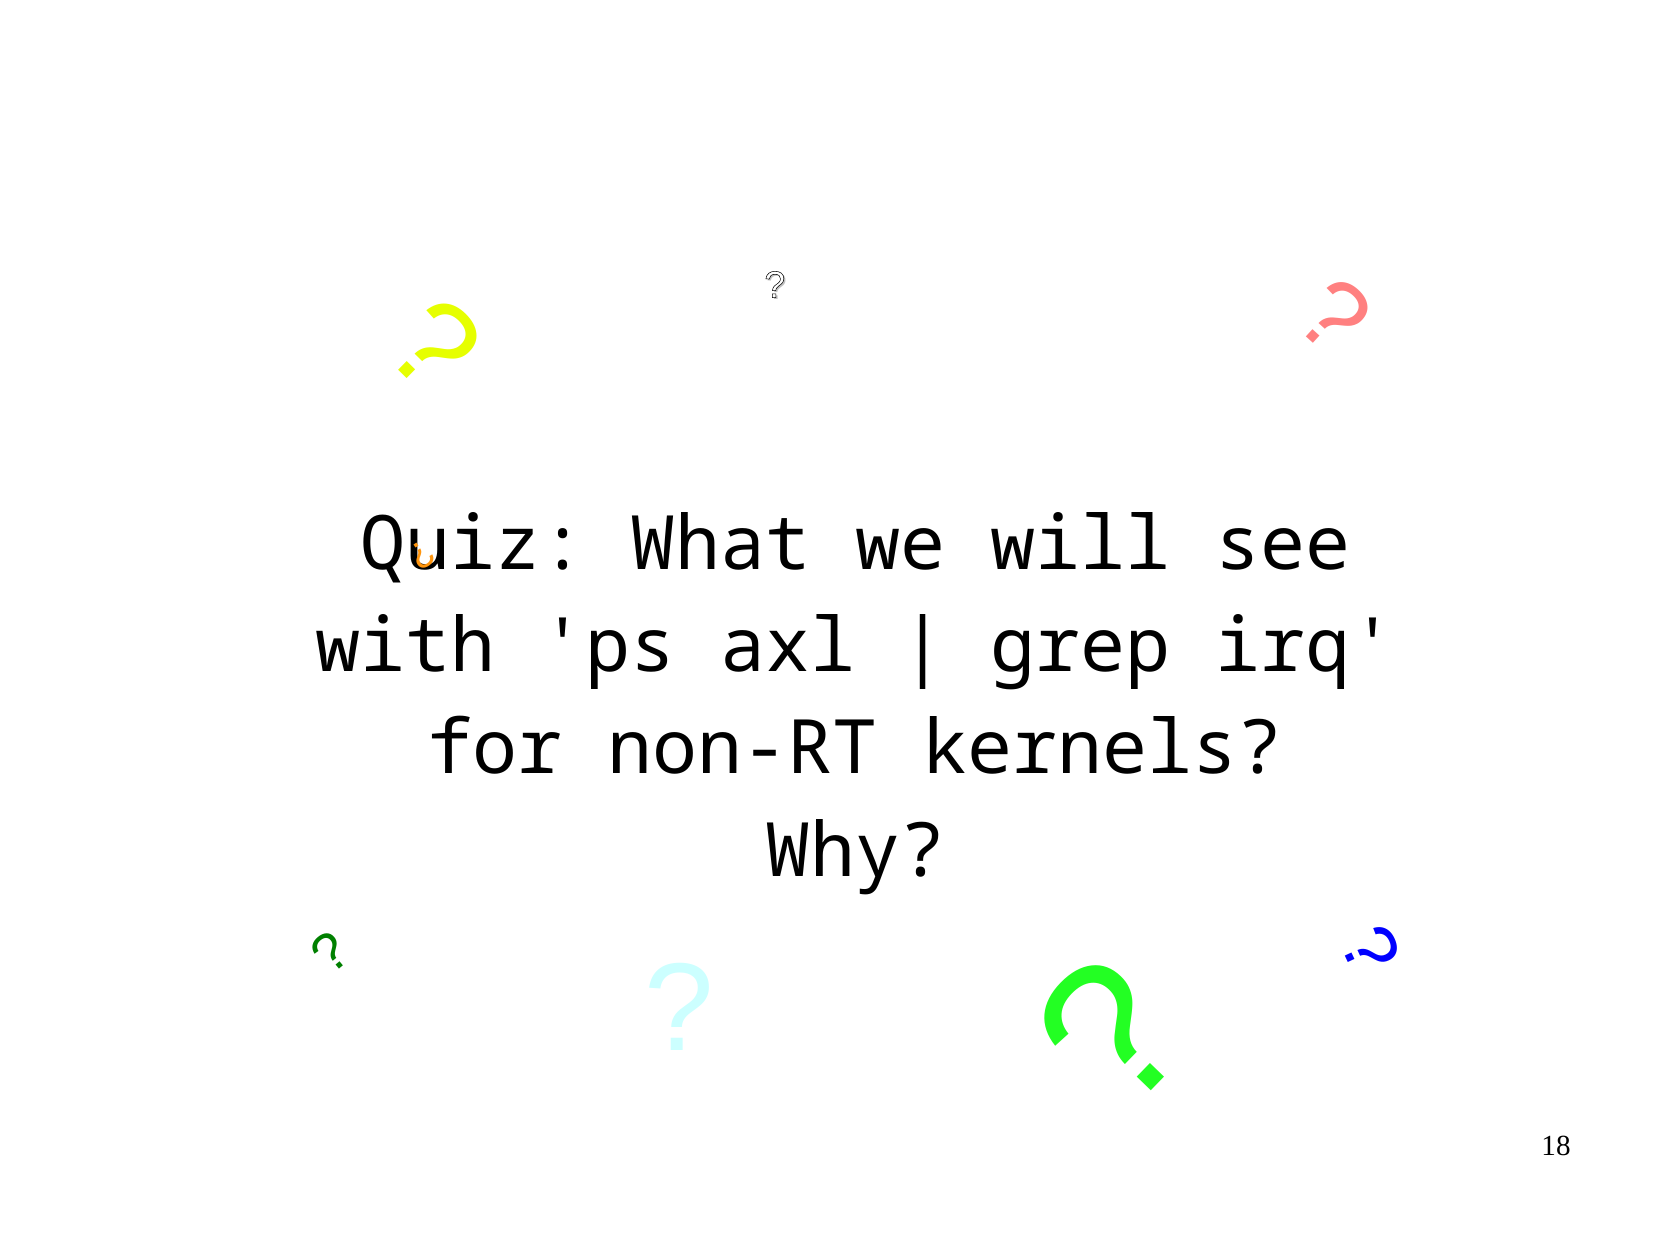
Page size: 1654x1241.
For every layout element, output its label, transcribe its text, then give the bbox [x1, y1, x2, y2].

text_box ? [345, 255, 525, 435]
text_box ? [1260, 240, 1409, 391]
list Quiz: What we will see with 'ps axl | grep irq' for non-RT kernels? Why? [285, 488, 1426, 751]
text_box ? [385, 516, 460, 593]
text_box ? [282, 904, 378, 1001]
text_box ? [630, 930, 730, 1085]
text_box ? [1310, 896, 1431, 1003]
text_box ? [975, 900, 1246, 1168]
text_box ? [749, 256, 801, 313]
